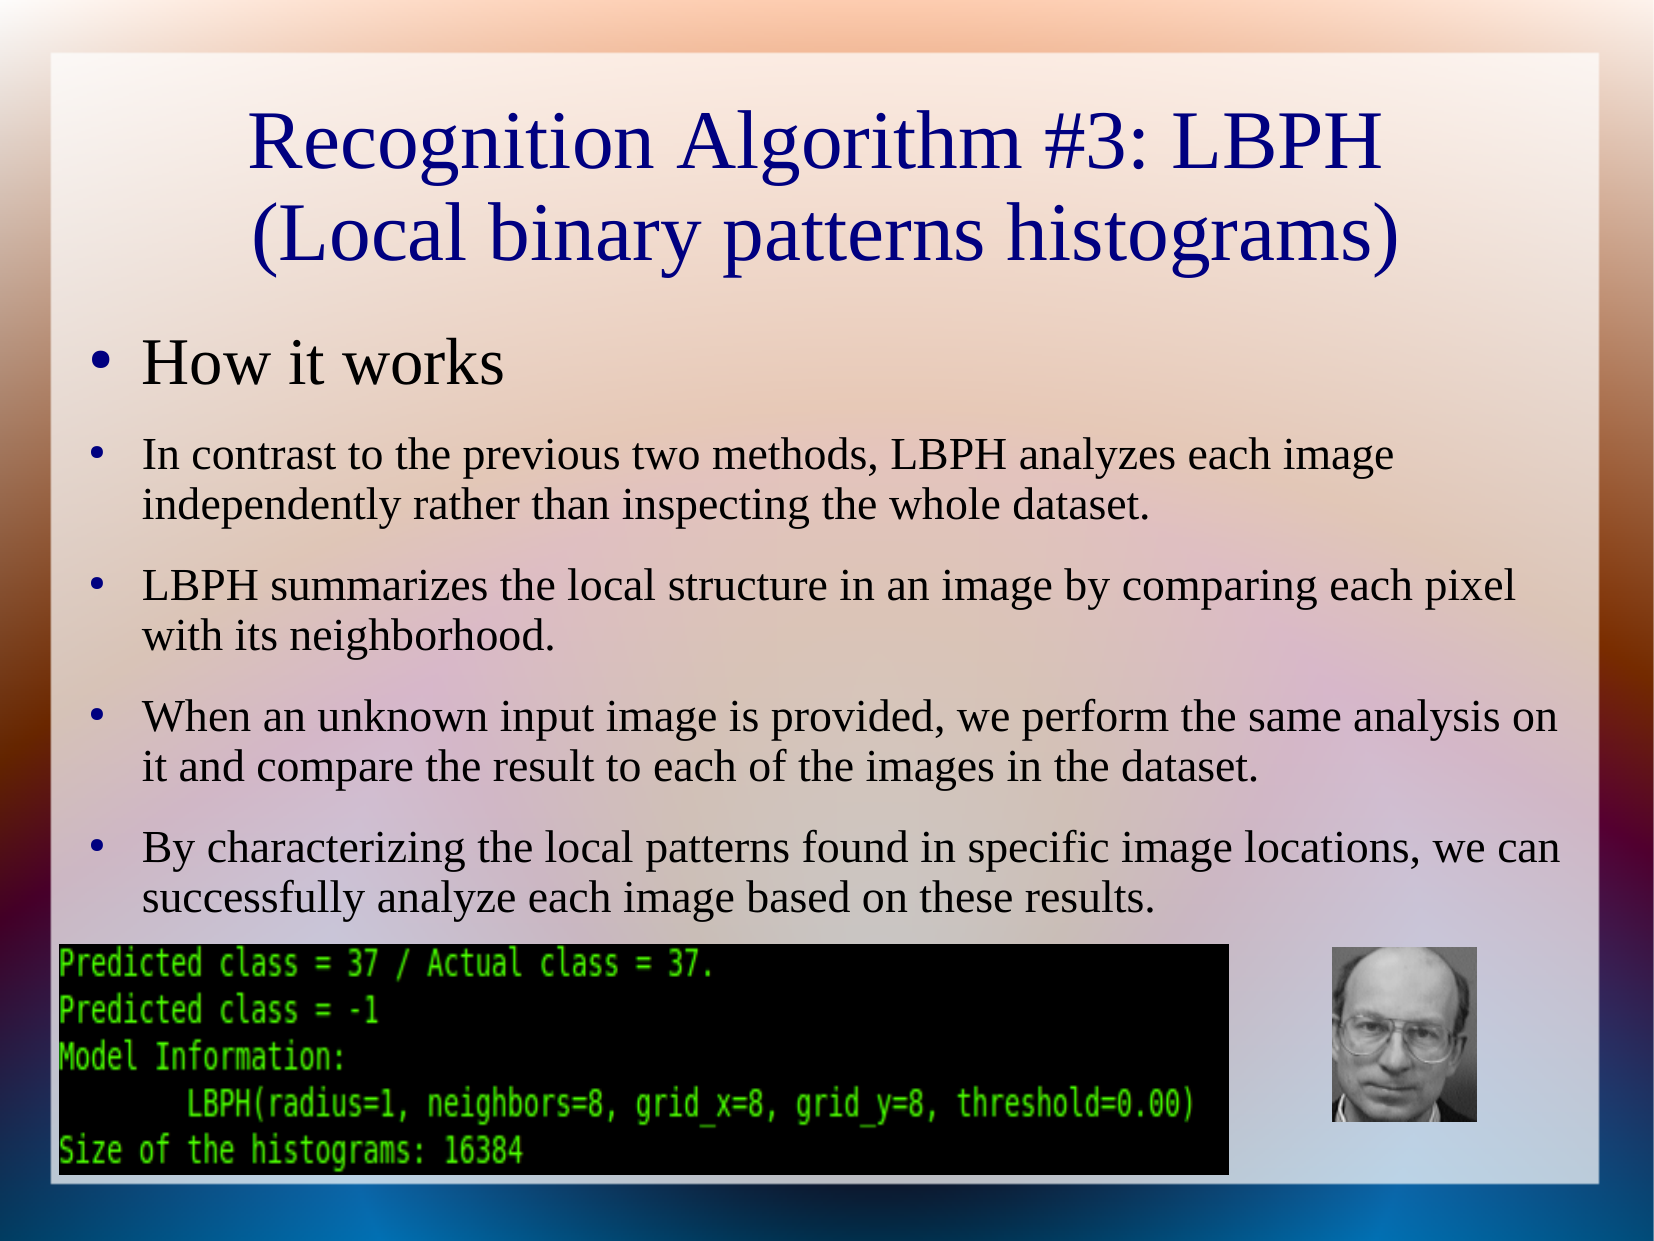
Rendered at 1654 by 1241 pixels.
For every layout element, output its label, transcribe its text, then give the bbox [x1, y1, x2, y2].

picture [0, 0, 1654, 1241]
title Recognition Algorithm #3: LBPH (Local binary patterns histograms) [82, 82, 1571, 291]
list How it works In contrast to the previous two methods, LBPH analyzes each image independently rather than inspecting the whole dataset. LBPH summarizes the local structure in an image by comparing each pixel with its neighborhood. When an unknown input image is provided, we perform the same analysis on it and compare the result to each of the images in the dataset. By characterizing the local patterns found in specific image locations, we can successfully analyze each image based on these results. [71, 324, 1565, 926]
